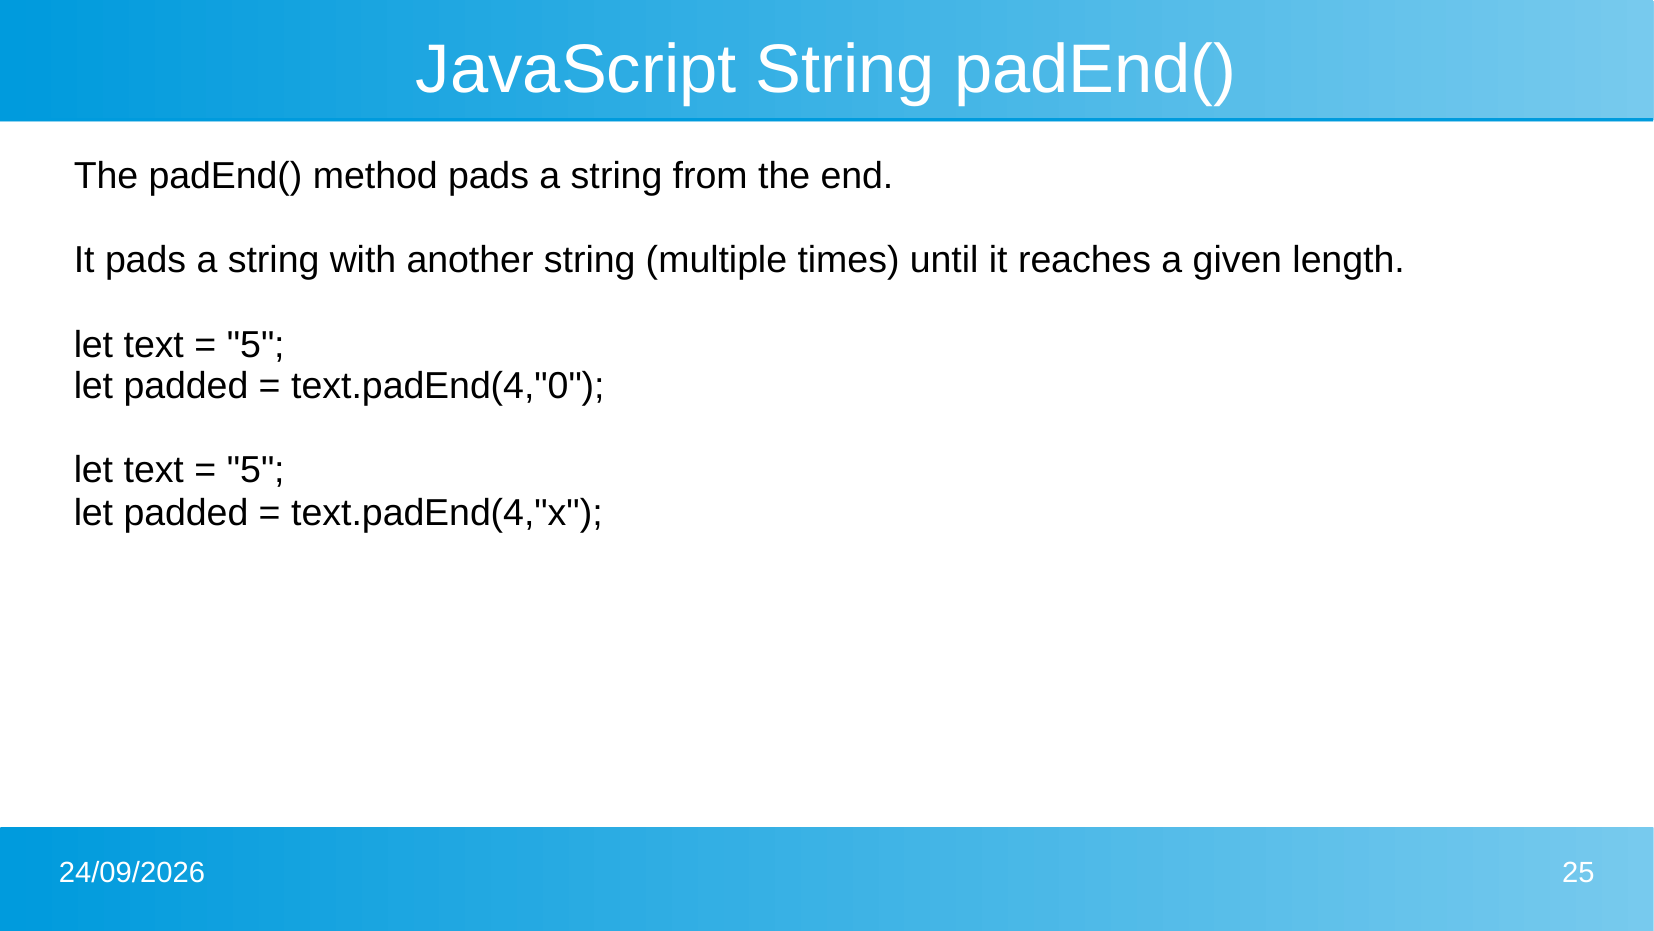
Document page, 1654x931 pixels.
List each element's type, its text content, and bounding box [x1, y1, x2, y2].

text_box The padEnd() method pads a string from the end. It pads a string with another string (multiple times) until it reaches a given length. let text = "5"; let padded = text.padEnd(4,"0"); let text = "5"; let padded = text.padEnd(4,"x"); [59, 147, 1625, 541]
title JavaScript String padEnd() [59, 29, 1595, 108]
